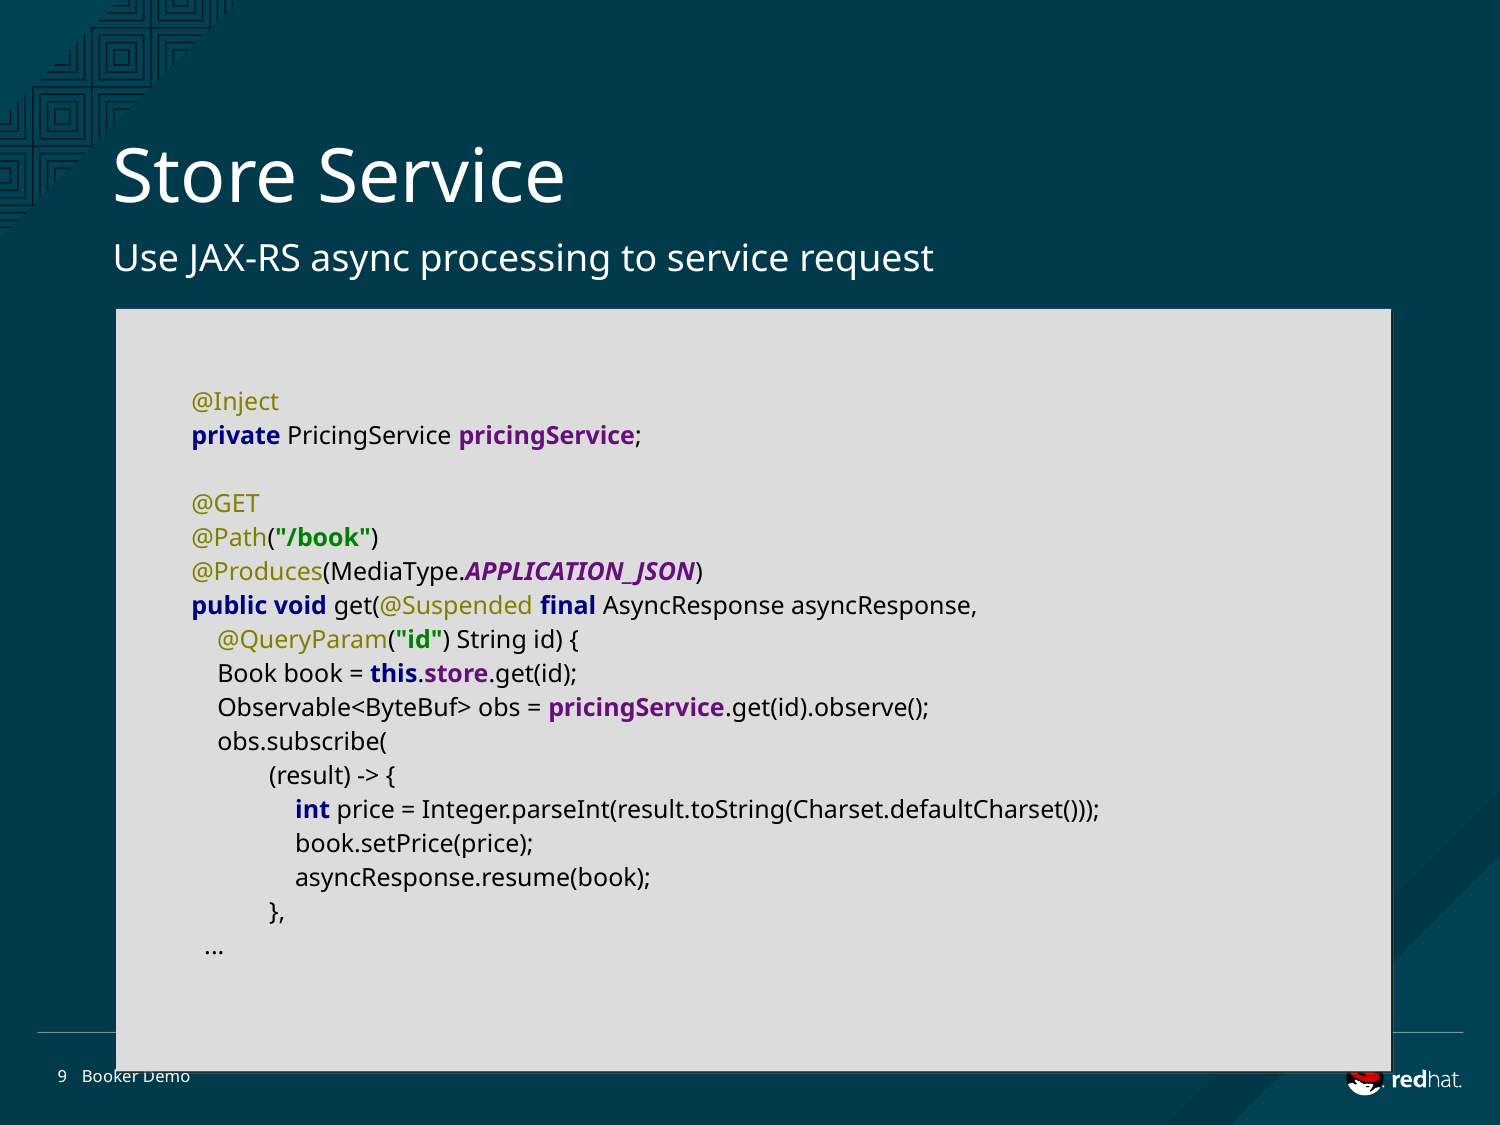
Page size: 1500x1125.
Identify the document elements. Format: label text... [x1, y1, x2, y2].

text_box @Inject private PricingService pricingService; @GET @Path("/book") @Produces(MediaType.APPLICATION_JSON) public void get(@Suspended final AsyncResponse asyncResponse, @QueryParam("id") String id) { Book book = this.store.get(id); Observable<ByteBuf> obs = pricingService.get(id).observe(); obs.subscribe( (result) -> { int price = Integer.parseInt(result.toString(Charset.defaultCharset())); book.setPrice(price); asyncResponse.resume(book); }, ... [116, 308, 1392, 1016]
title Store Service [112, 0, 1388, 225]
text_box Use JAX-RS async processing to service request [112, 231, 1388, 332]
